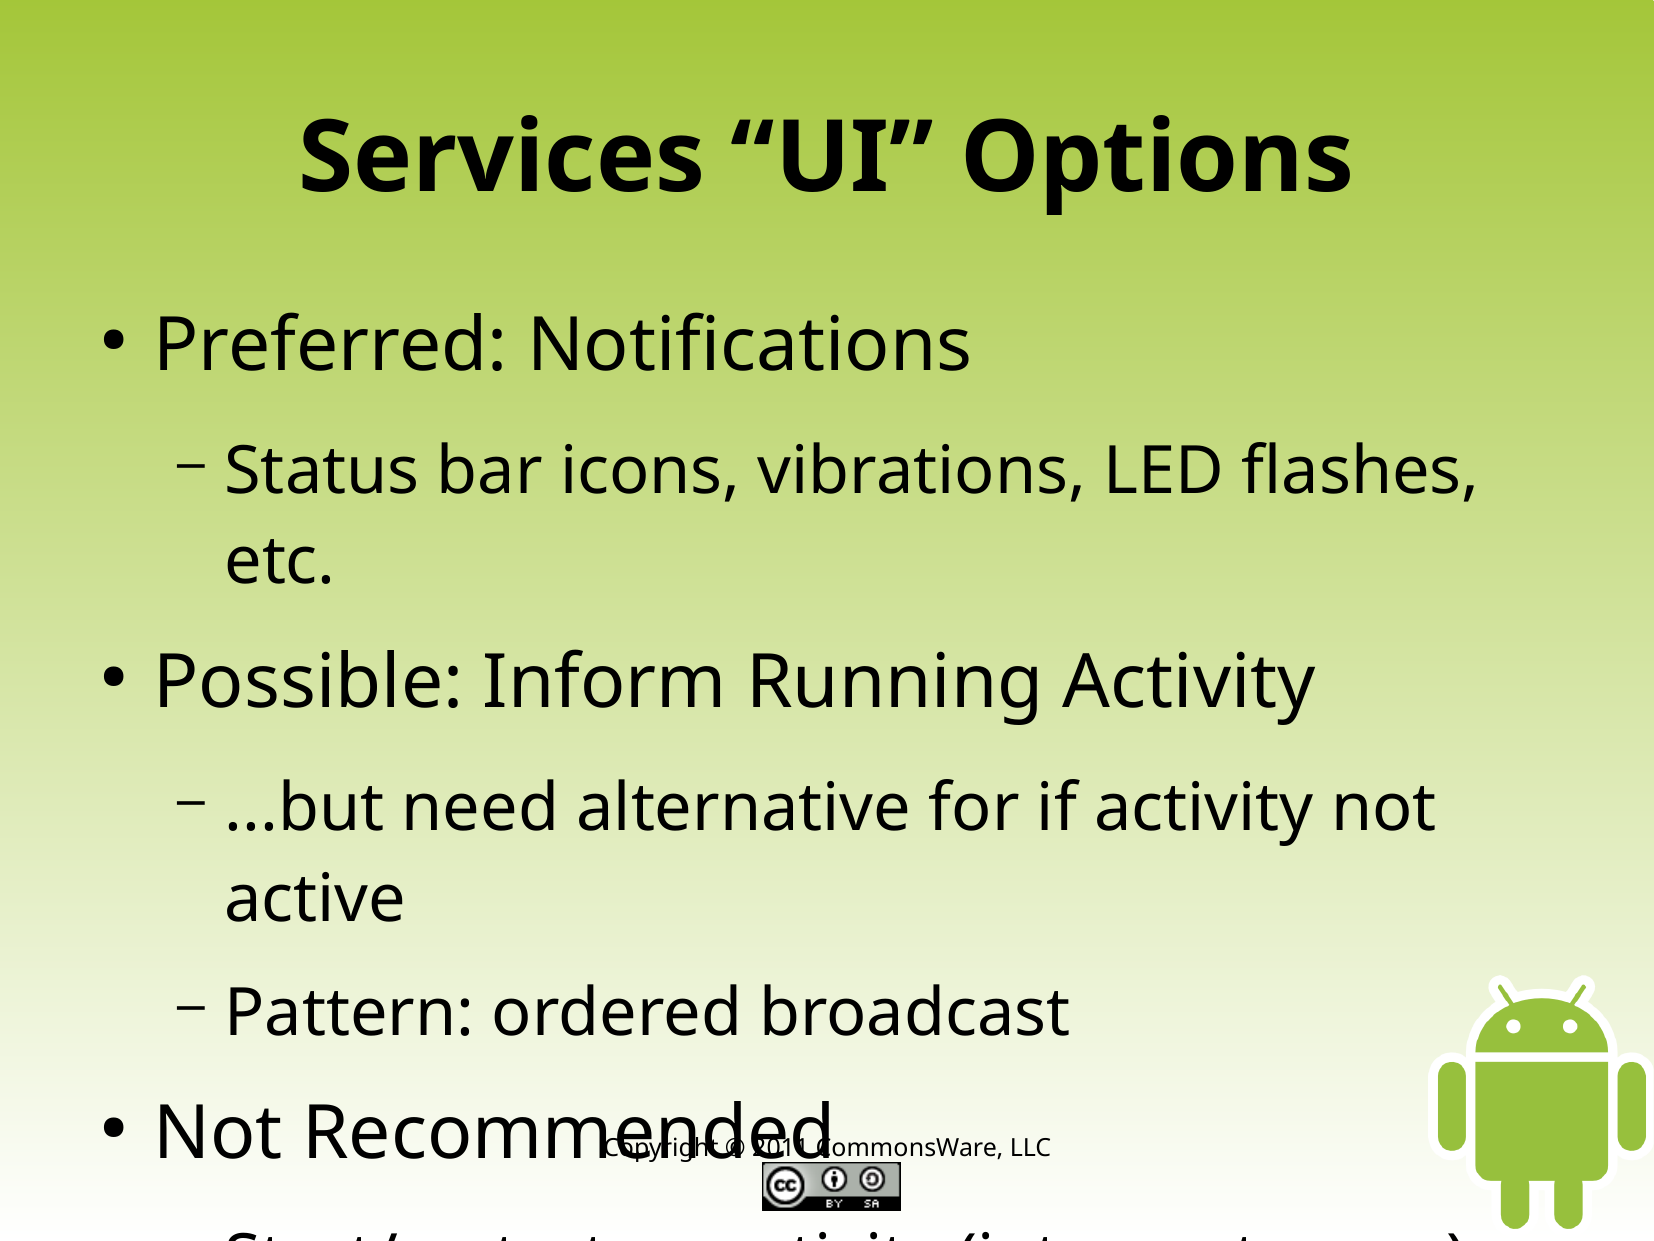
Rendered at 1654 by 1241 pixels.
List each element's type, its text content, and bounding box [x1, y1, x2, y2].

list Preferred: Notifications Status bar icons, vibrations, LED flashes, etc. Possible: Inform Running Activity ...but need alternative for if activity not active Pattern: ordered broadcast Not Recommended Start/restart an activity (interrupts user) [82, 290, 1571, 1109]
picture [1428, 975, 1654, 1238]
title Services “UI” Options [82, 49, 1571, 257]
picture [762, 1162, 901, 1211]
